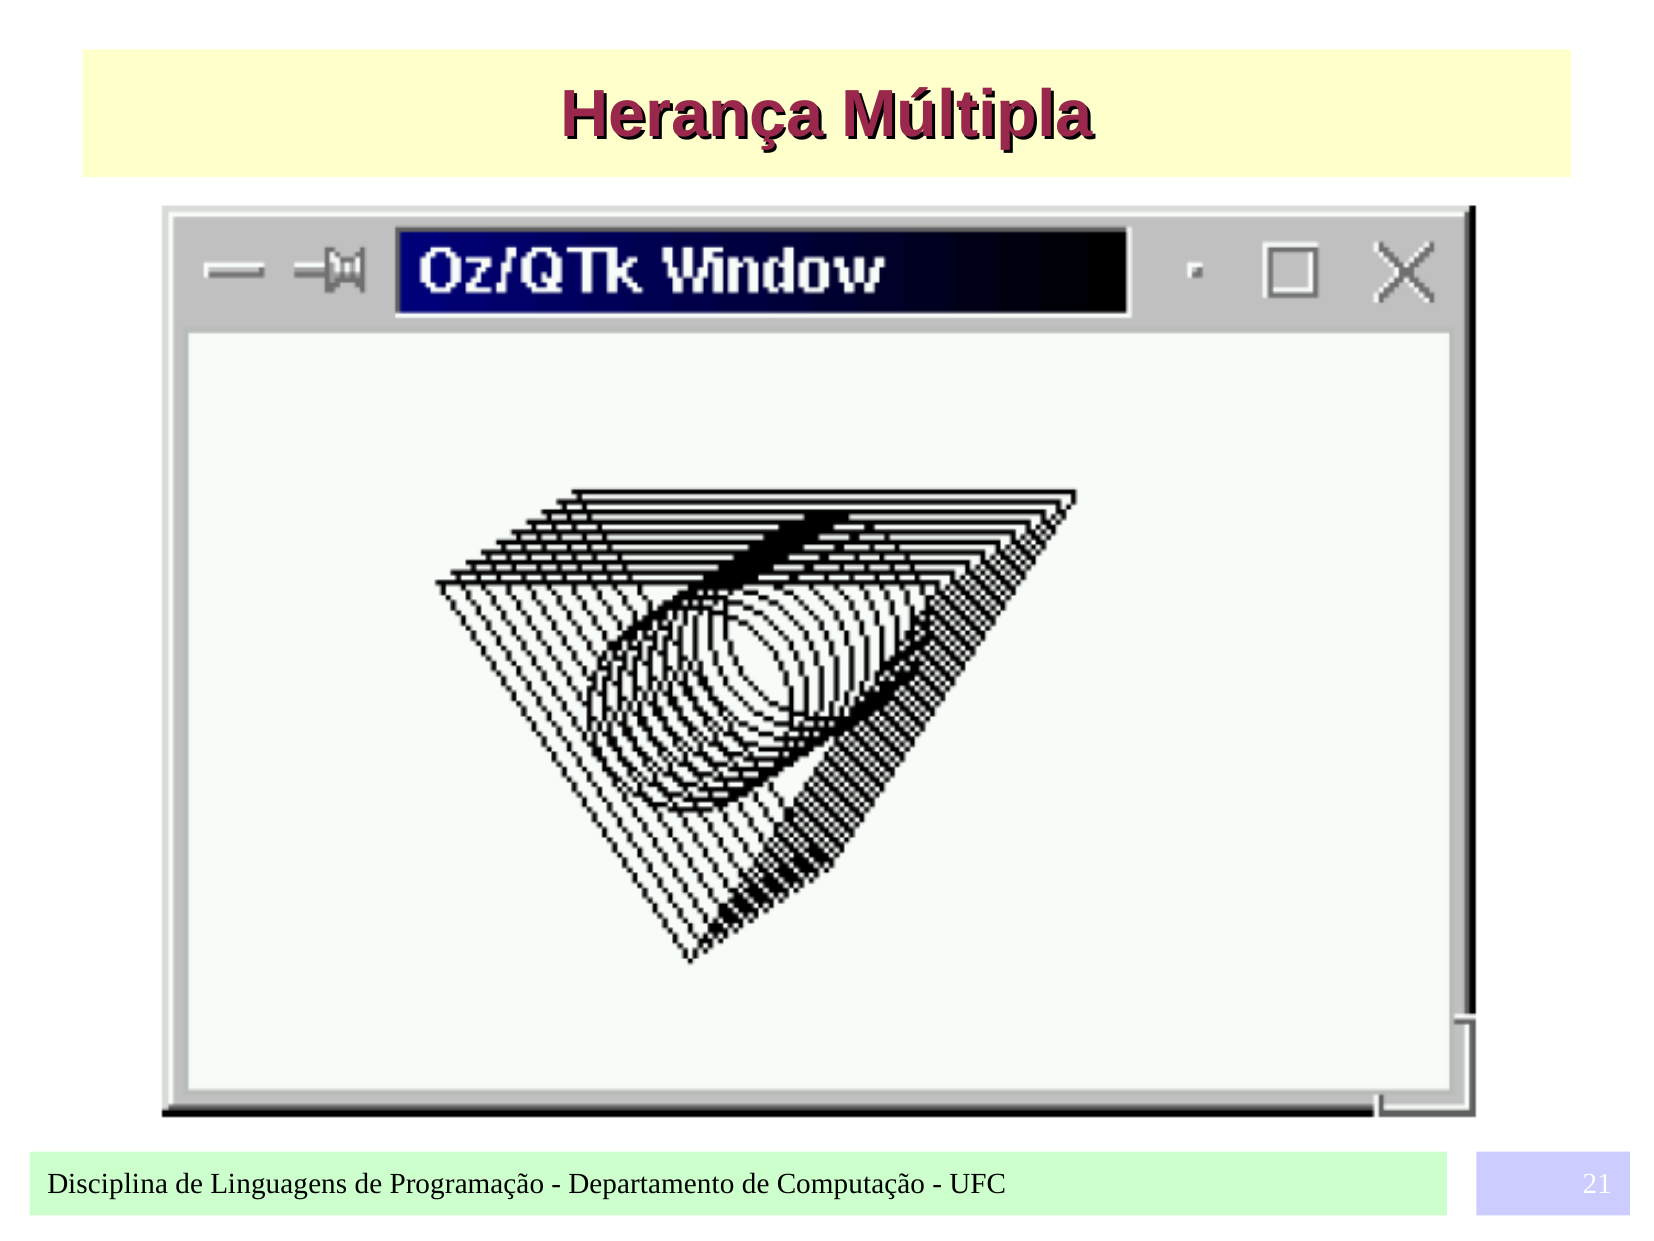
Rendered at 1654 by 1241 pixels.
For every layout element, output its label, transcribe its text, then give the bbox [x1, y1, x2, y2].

picture [156, 204, 1483, 1123]
title Herança Múltipla [82, 49, 1571, 178]
